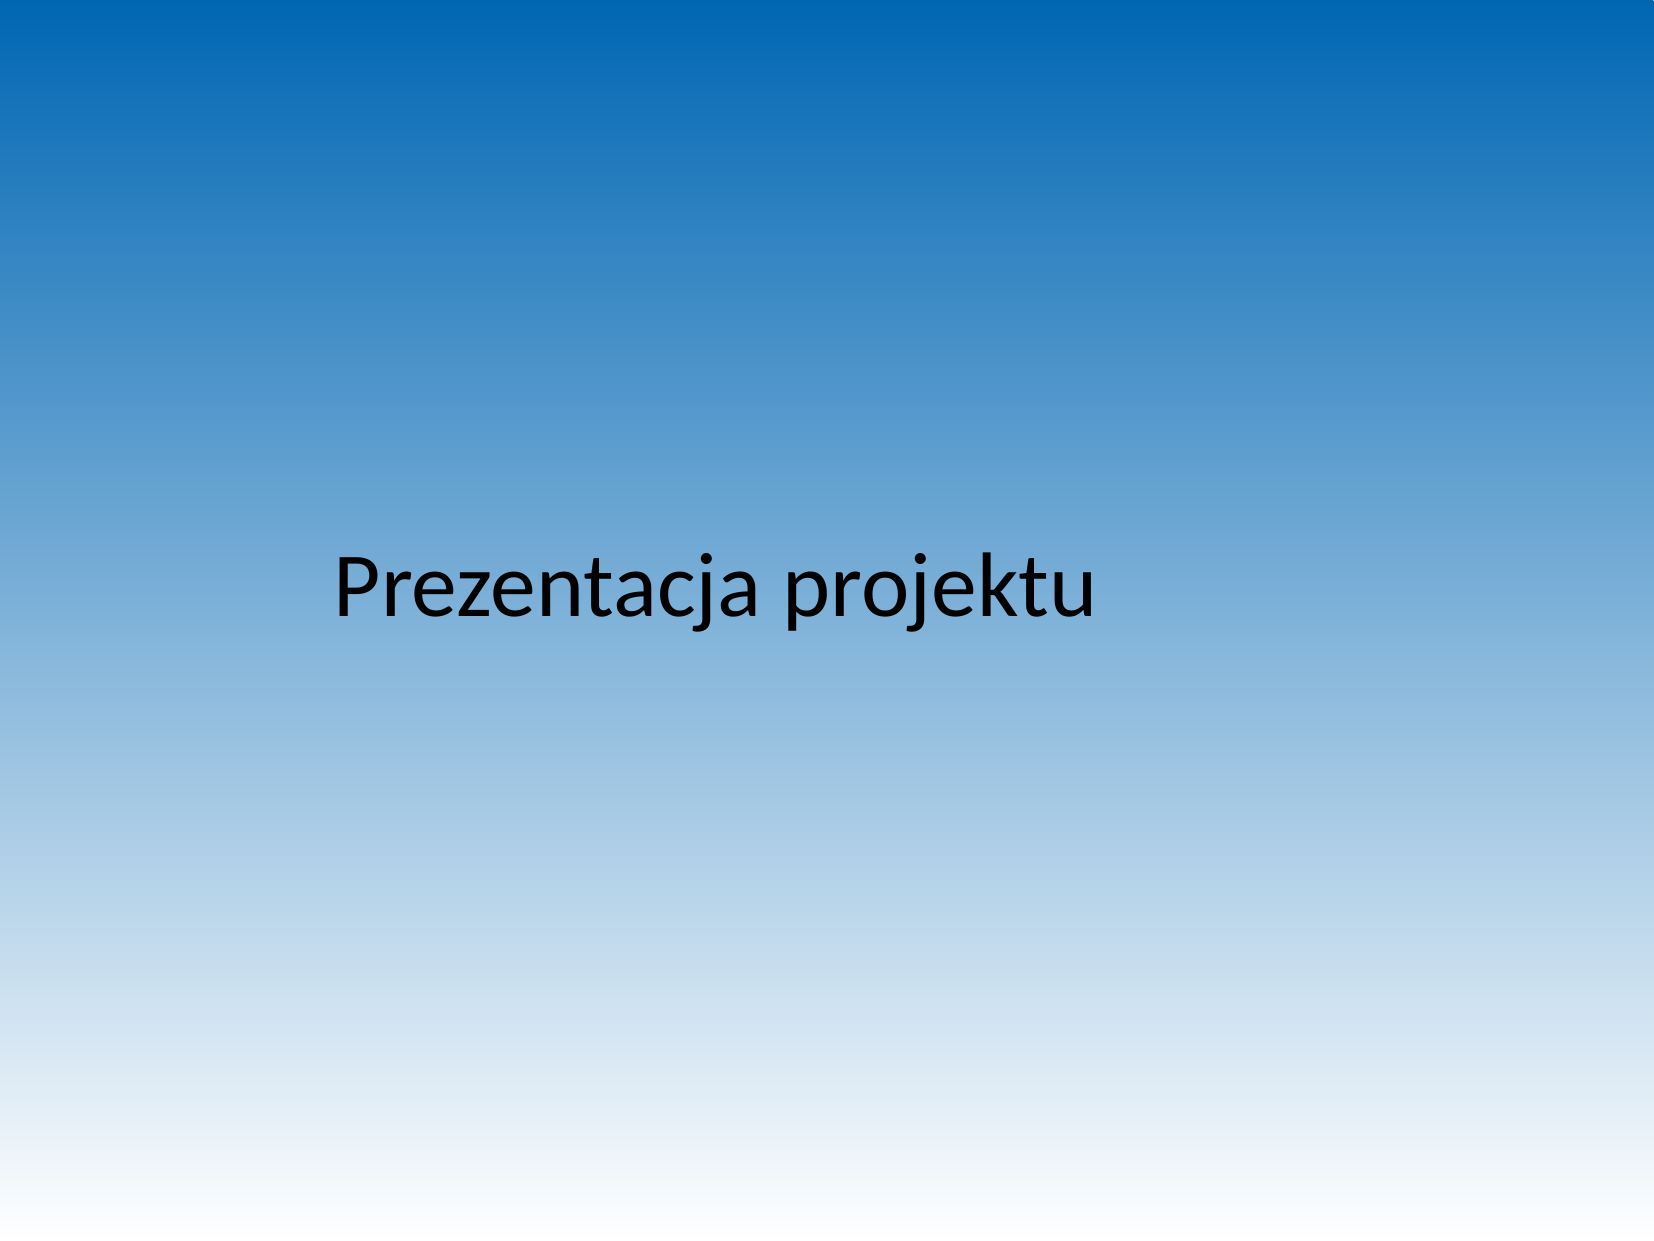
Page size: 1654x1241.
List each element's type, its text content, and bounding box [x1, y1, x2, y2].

text_box Prezentacja projektu [318, 540, 1292, 703]
